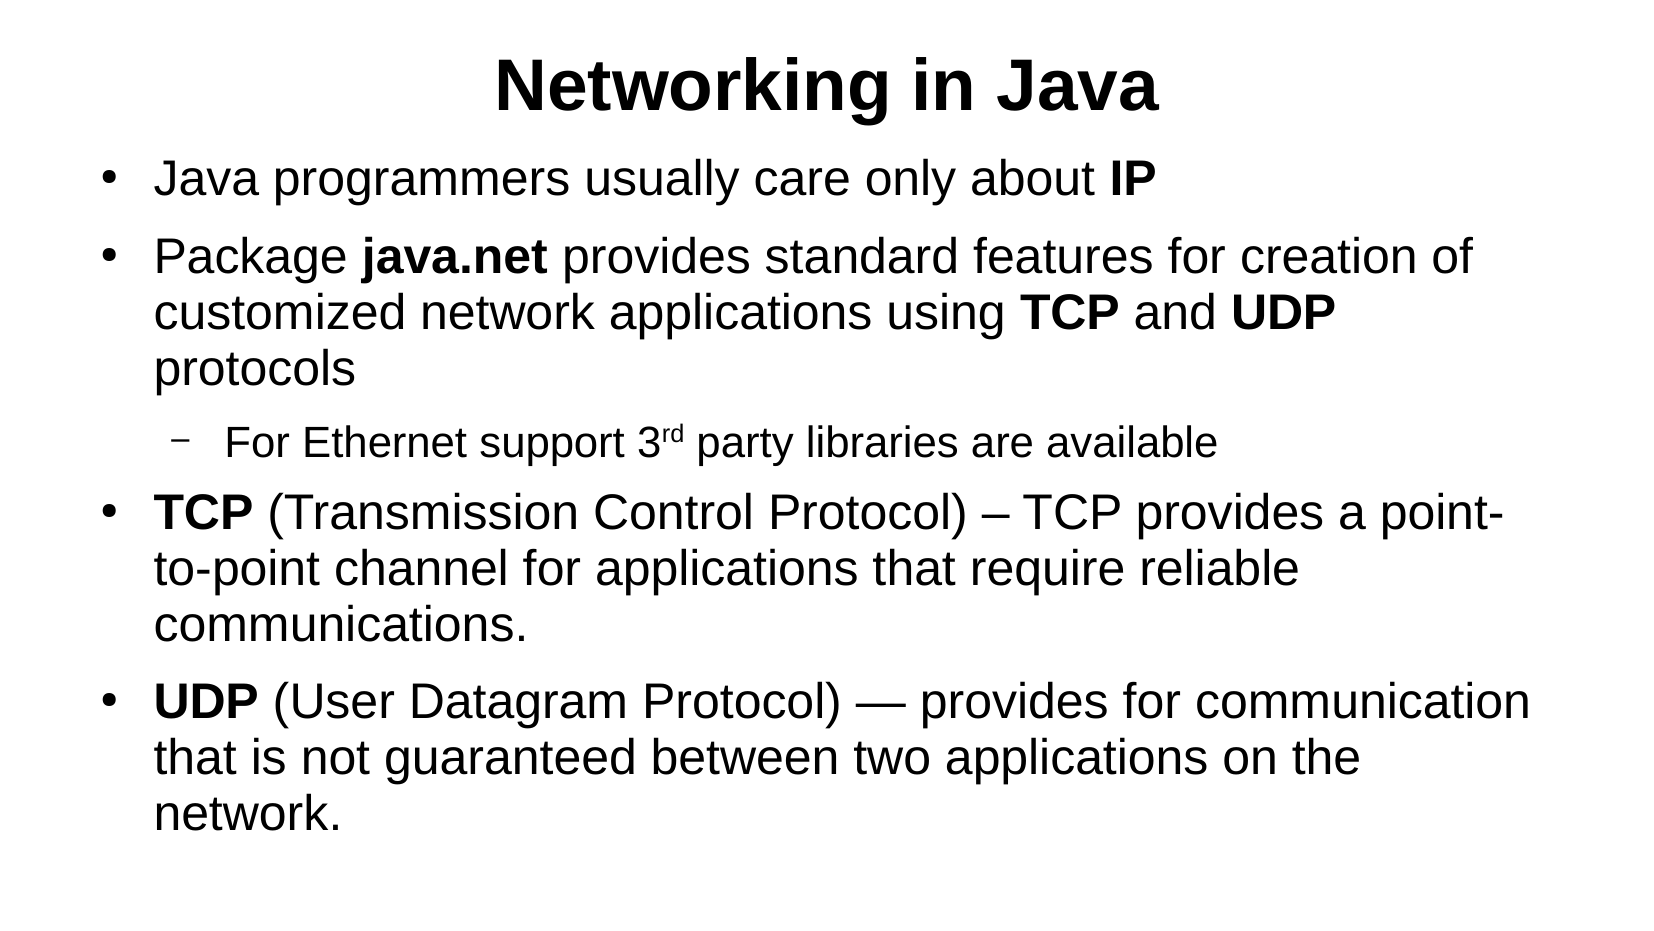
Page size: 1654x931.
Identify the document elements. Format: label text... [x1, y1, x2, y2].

title Networking in Java [82, 44, 1571, 127]
list Java programmers usually care only about IP Package java.net provides standard features for creation of customized network applications using TCP and UDP protocols For Ethernet support 3rd party libraries are available TCP (Transmission Control Protocol) – TCP provides a point-to-point channel for applications that require reliable communications. UDP (User Datagram Protocol) — provides for communication that is not guaranteed between two applications on the network. [82, 150, 1538, 869]
